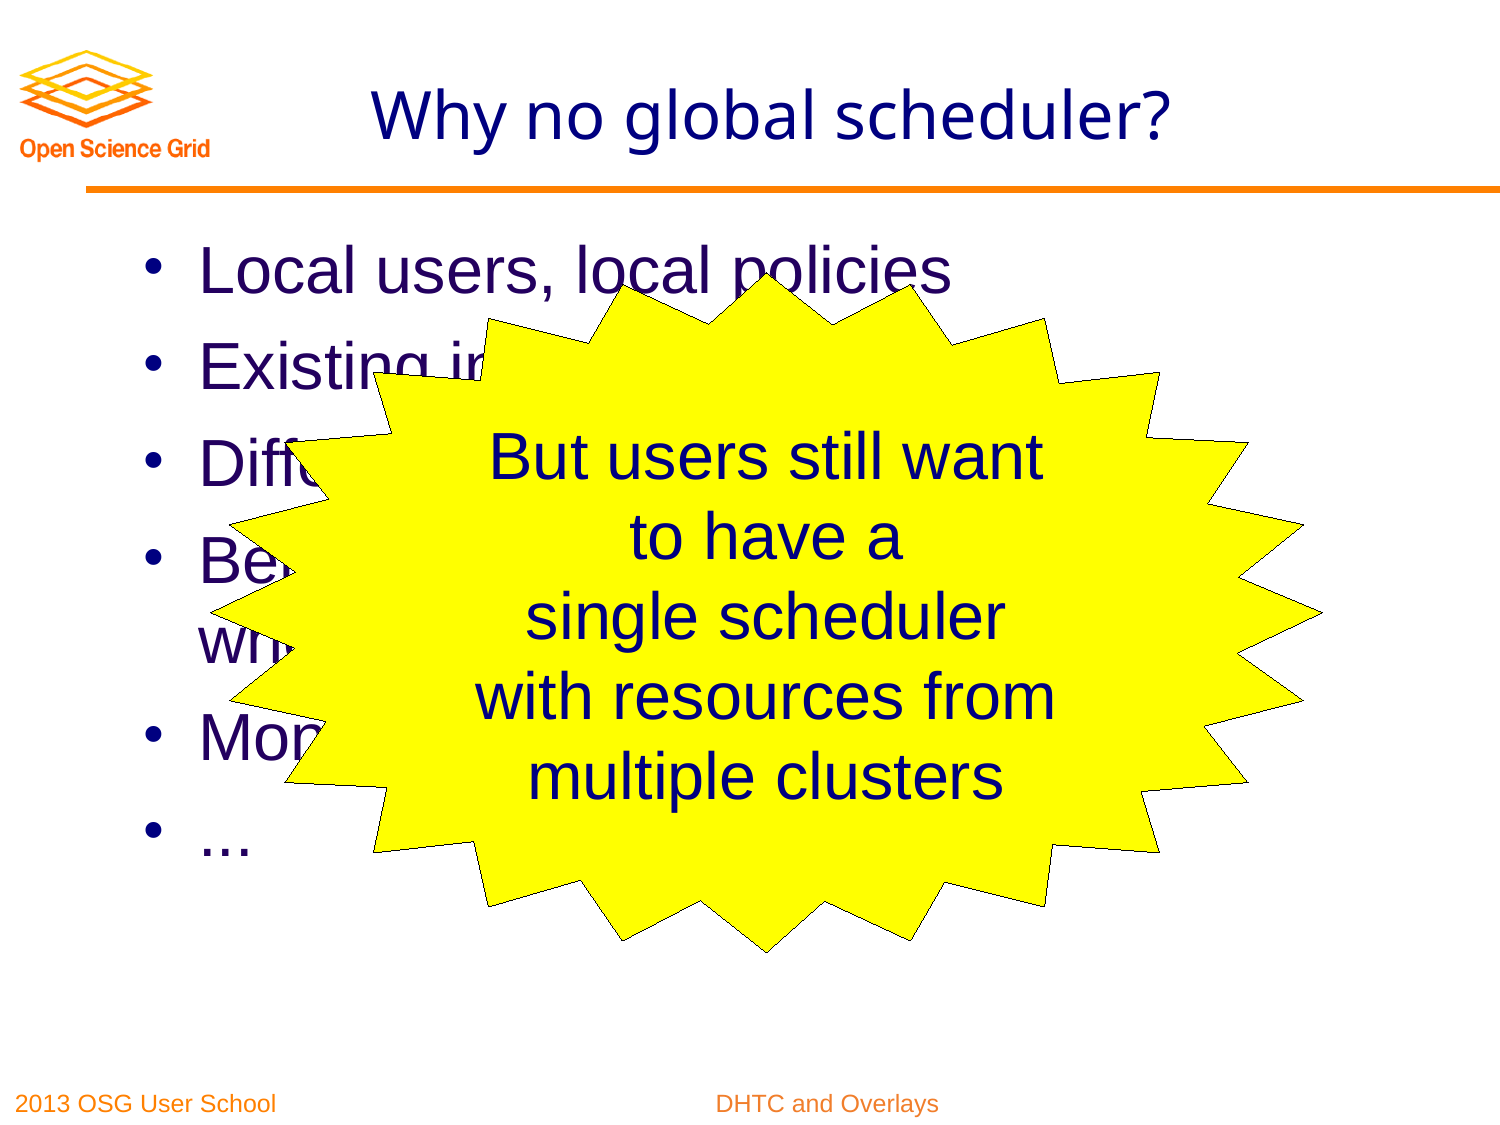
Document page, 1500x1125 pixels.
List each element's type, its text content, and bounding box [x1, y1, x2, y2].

title Why no global scheduler? [201, 18, 1342, 207]
list Local users, local policies Existing infrastructure Different technology preferences Being able to work when WAN goes down Money & politics ... [127, 218, 1403, 962]
text_box But users still want to have a single scheduler with resources from multiple clusters [210, 272, 1323, 953]
picture [0, 27, 201, 179]
